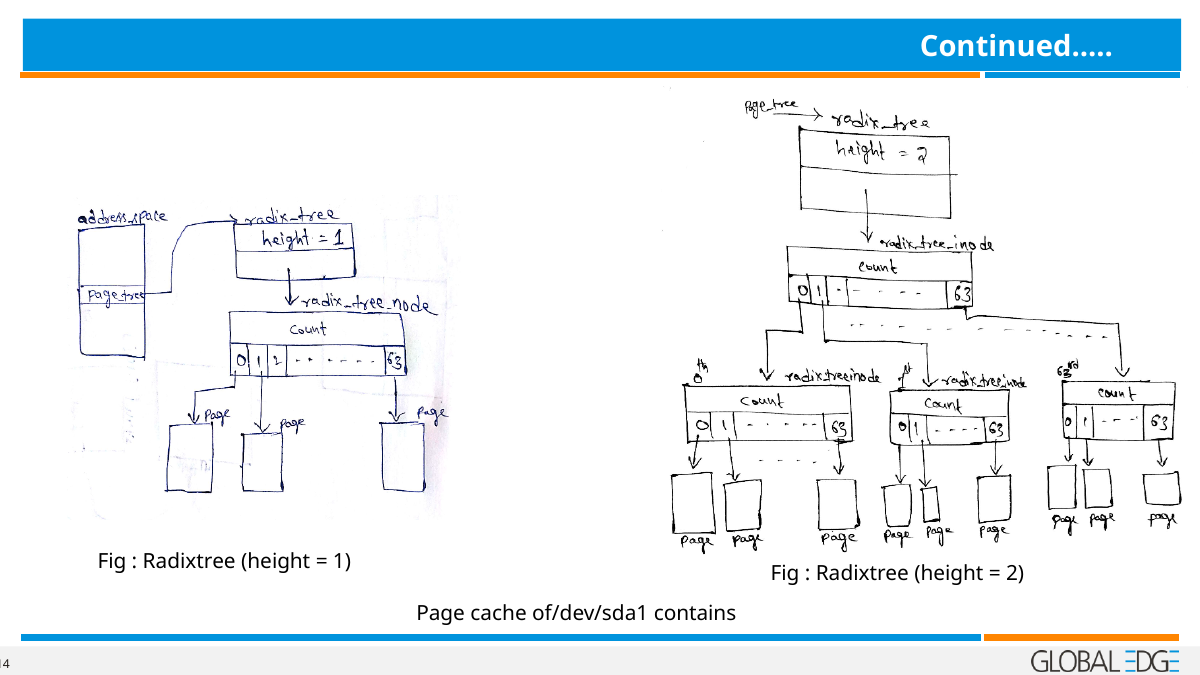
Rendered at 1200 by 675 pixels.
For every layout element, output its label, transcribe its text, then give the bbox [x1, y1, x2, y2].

text_box Page cache of/dev/sda1 contains [401, 590, 792, 630]
picture [1031, 650, 1179, 672]
text_box Fig : Radixtree (height = 1) [82, 539, 414, 579]
title Continued..... [22, 18, 1182, 71]
picture [661, 82, 1193, 567]
picture [67, 195, 461, 520]
text_box Fig : Radixtree (height = 2) [755, 551, 1087, 591]
